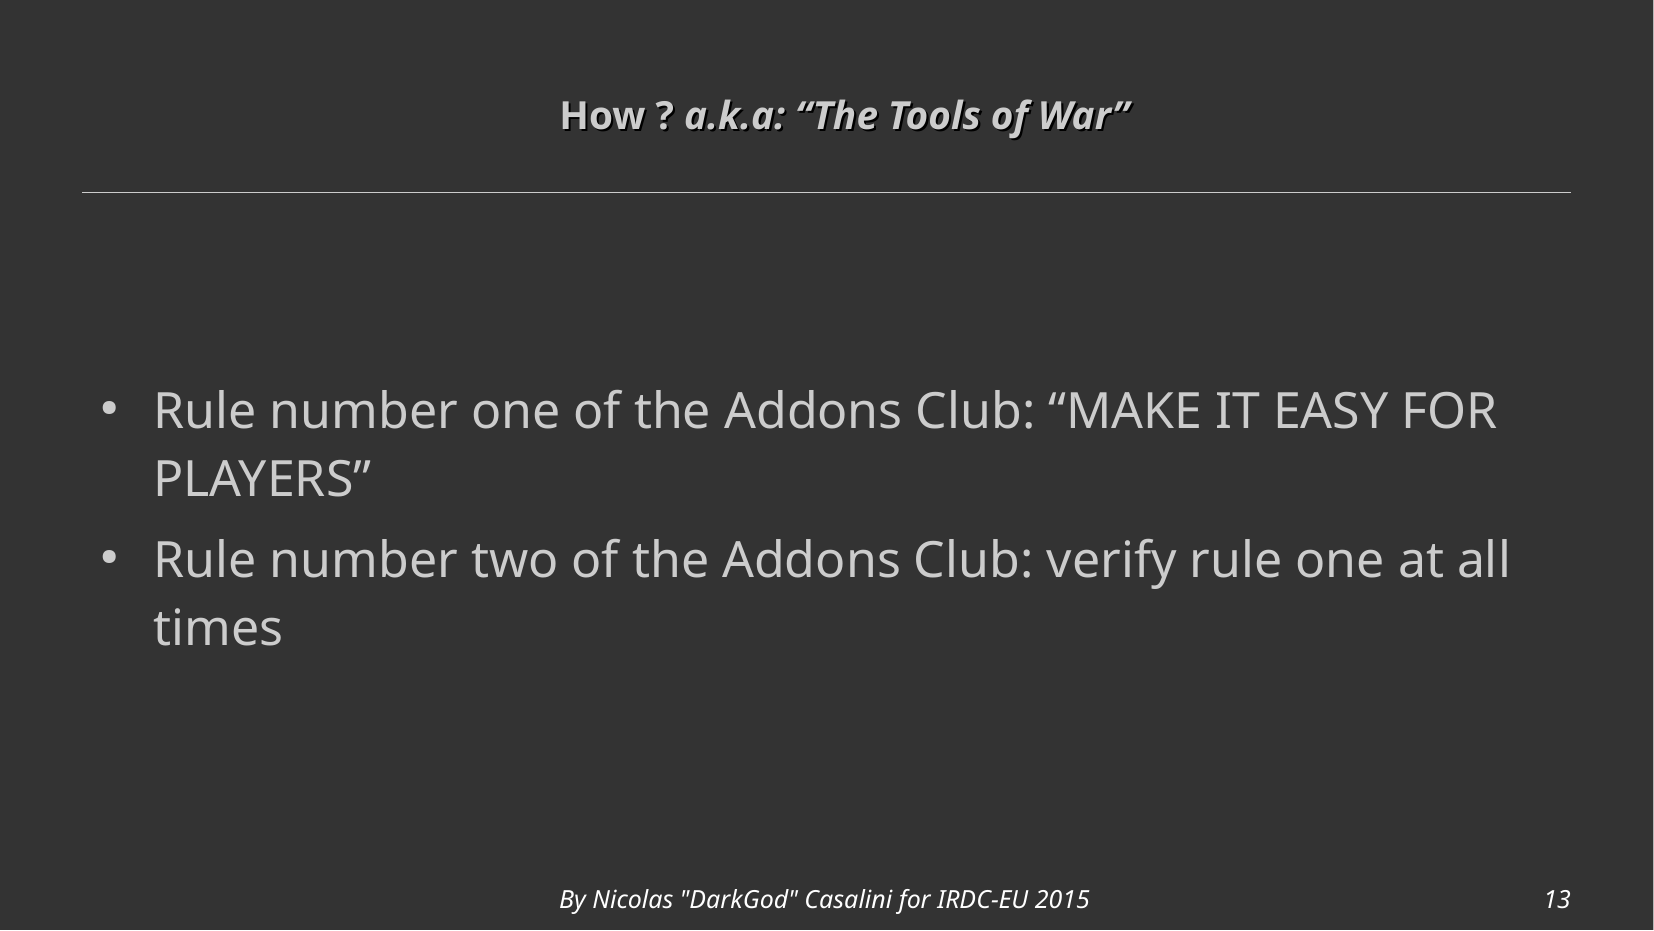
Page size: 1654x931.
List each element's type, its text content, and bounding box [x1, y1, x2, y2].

list Rule number one of the Addons Club: “MAKE IT EASY FOR PLAYERS” Rule number two of the Addons Club: verify rule one at all times [82, 375, 1576, 931]
title How ? a.k.a: “The Tools of War” [82, 37, 1571, 193]
